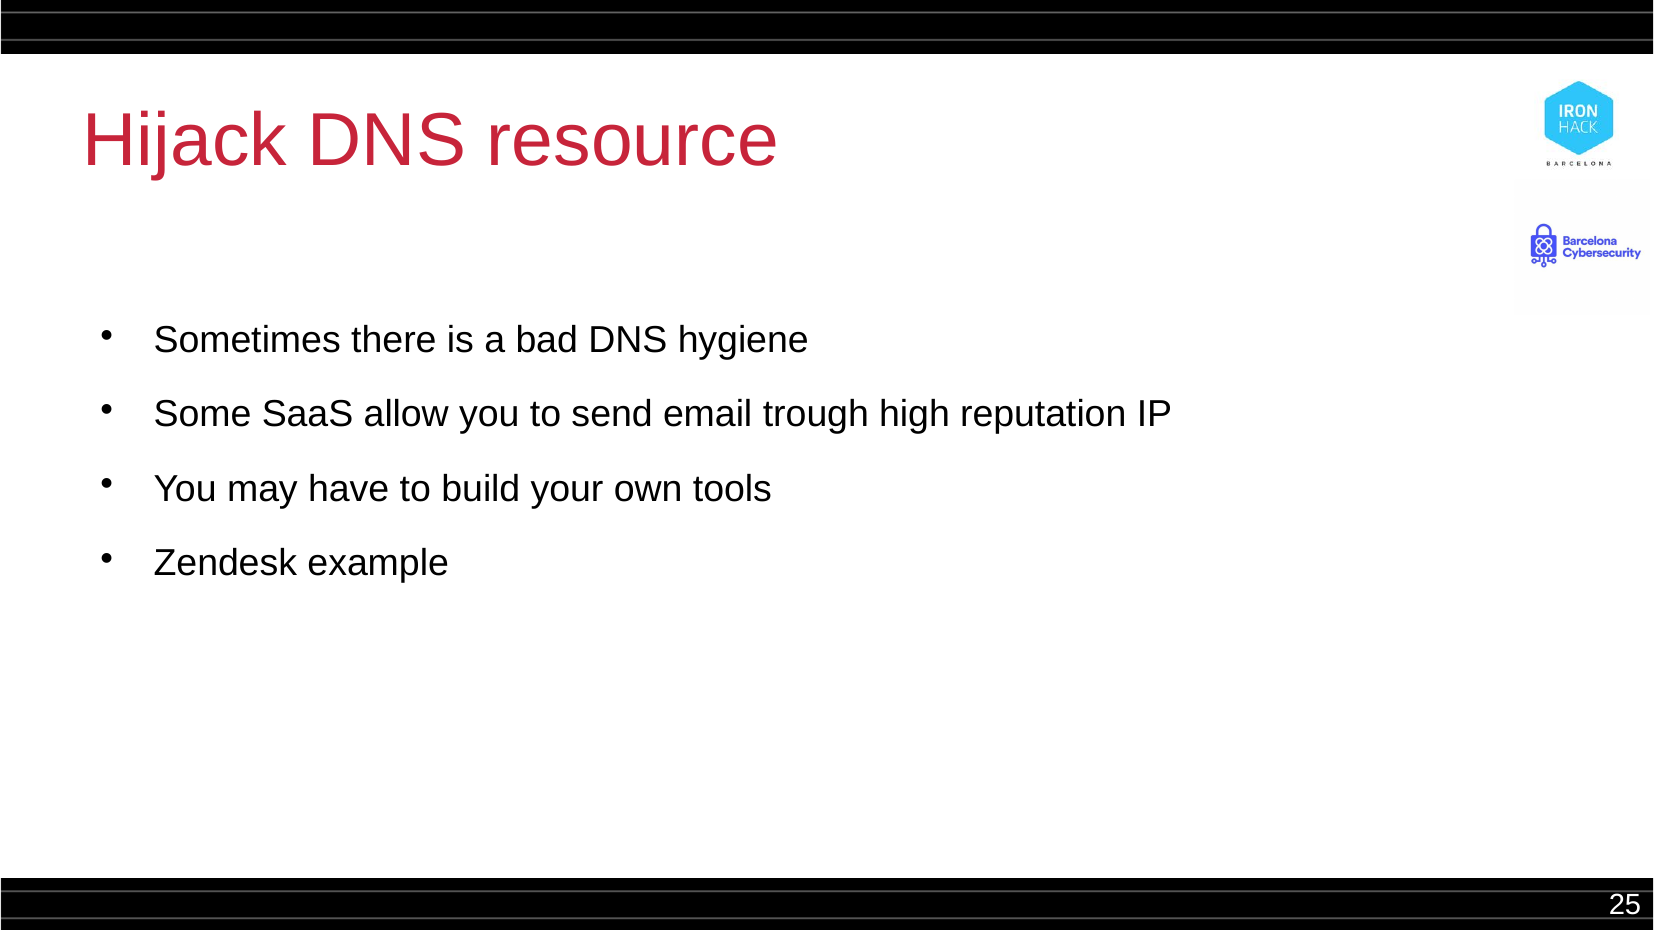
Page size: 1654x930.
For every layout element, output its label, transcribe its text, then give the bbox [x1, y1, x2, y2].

picture [0, 878, 1654, 930]
picture [1514, 67, 1650, 315]
picture [0, 0, 1654, 54]
text_box Sometimes there is a bad DNS hygiene Some SaaS allow you to send email trough high reputation IP You may have to build your own tools Zendesk example [82, 314, 1571, 757]
text_box Hijack DNS resource [82, 57, 1571, 213]
